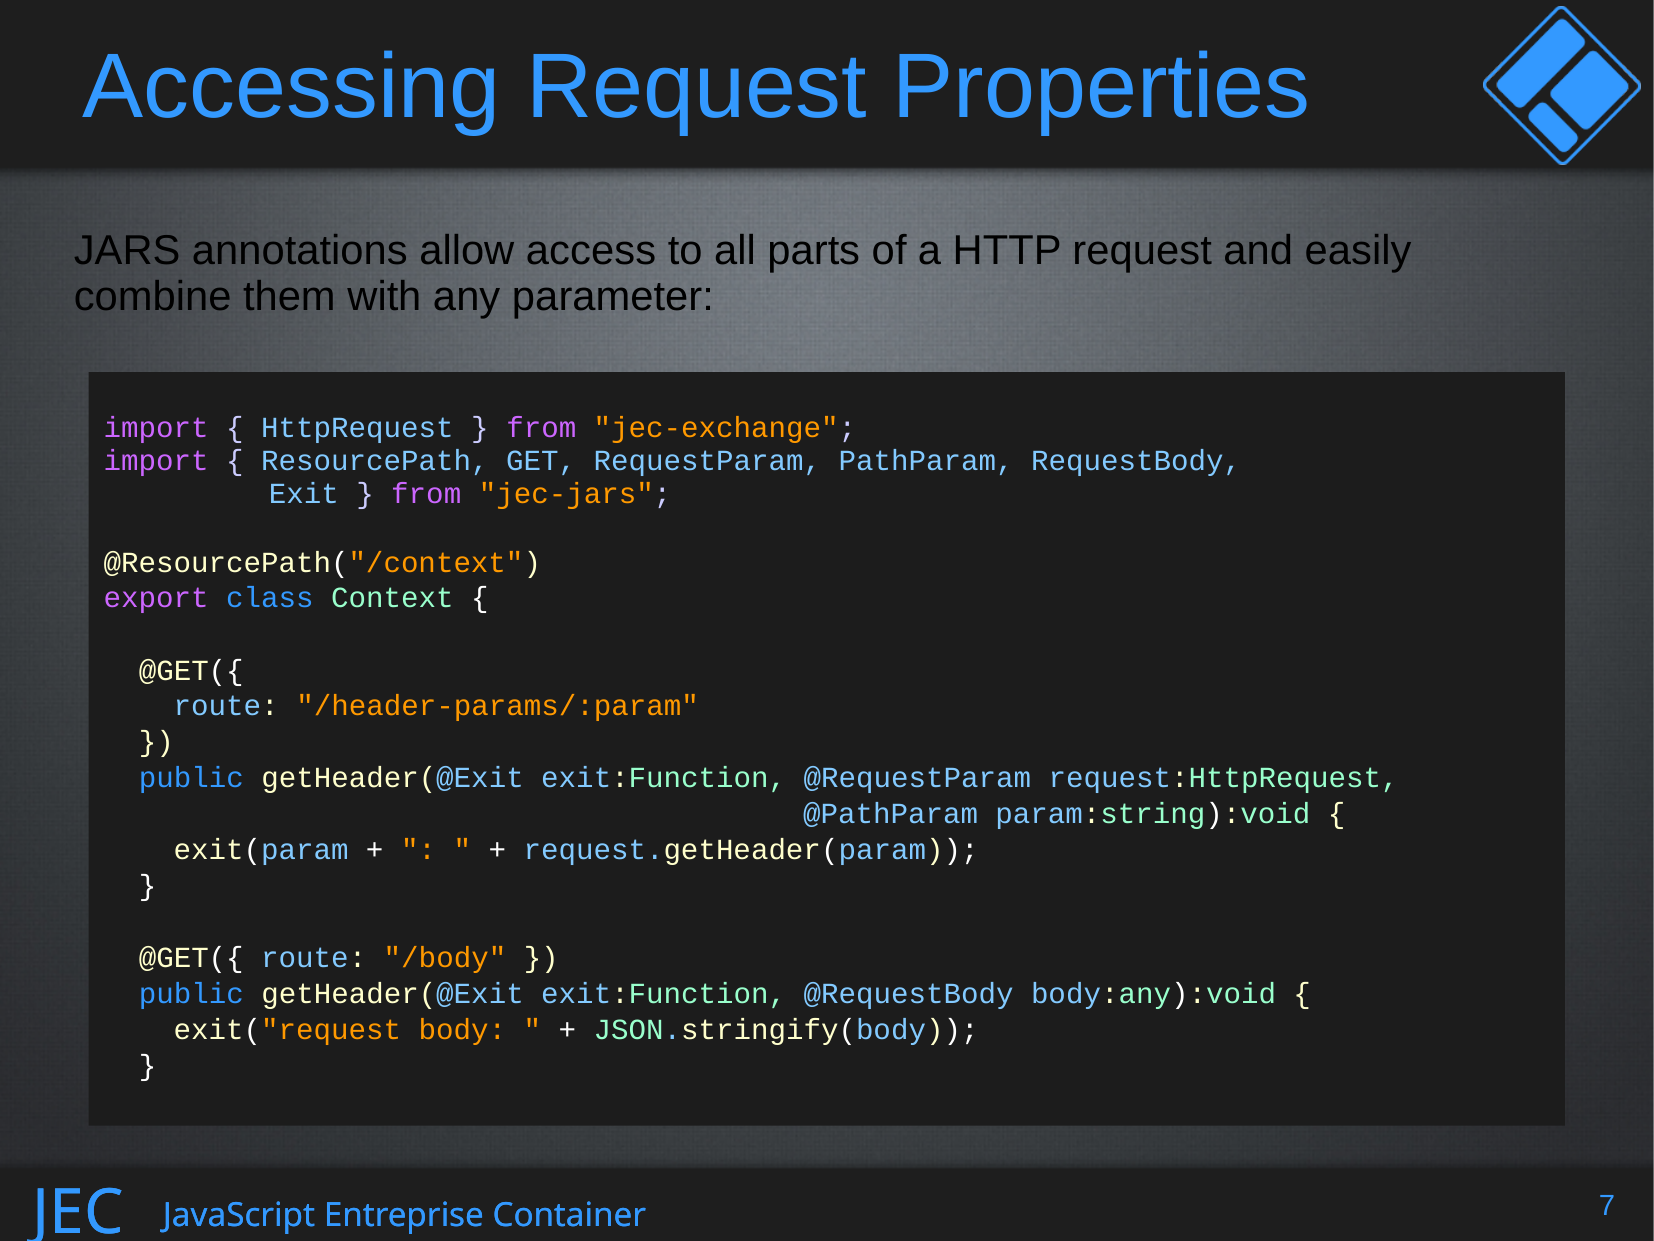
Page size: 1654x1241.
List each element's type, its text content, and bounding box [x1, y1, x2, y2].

text_box JARS annotations allow access to all parts of a HTTP request and easily combine them with any parameter: [59, 219, 1595, 328]
picture [0, 0, 1654, 1241]
text_box 7 [744, 1181, 1630, 1229]
text_box JavaScript Entreprise Container [148, 1183, 651, 1241]
text_box import { HttpRequest } from "jec-exchange"; import { ResourcePath, GET, RequestParam, PathParam, RequestBody, Exit } from "jec-jars"; @ResourcePath("/context") export class Context { @GET({ route: "/header-params/:param" }) public getHeader(@Exit exit:Function, @RequestParam request:HttpRequest, @PathParam param:string):void { exit(param + ": " + request.getHeader(param)); } @GET({ route: "/body" }) public getHeader(@Exit exit:Function, @RequestBody body:any):void { exit("request body: " + JSON.stringify(body)); } [88, 372, 1565, 1126]
title Accessing Request Properties [82, 23, 1441, 147]
text_box JEC [17, 1159, 149, 1241]
